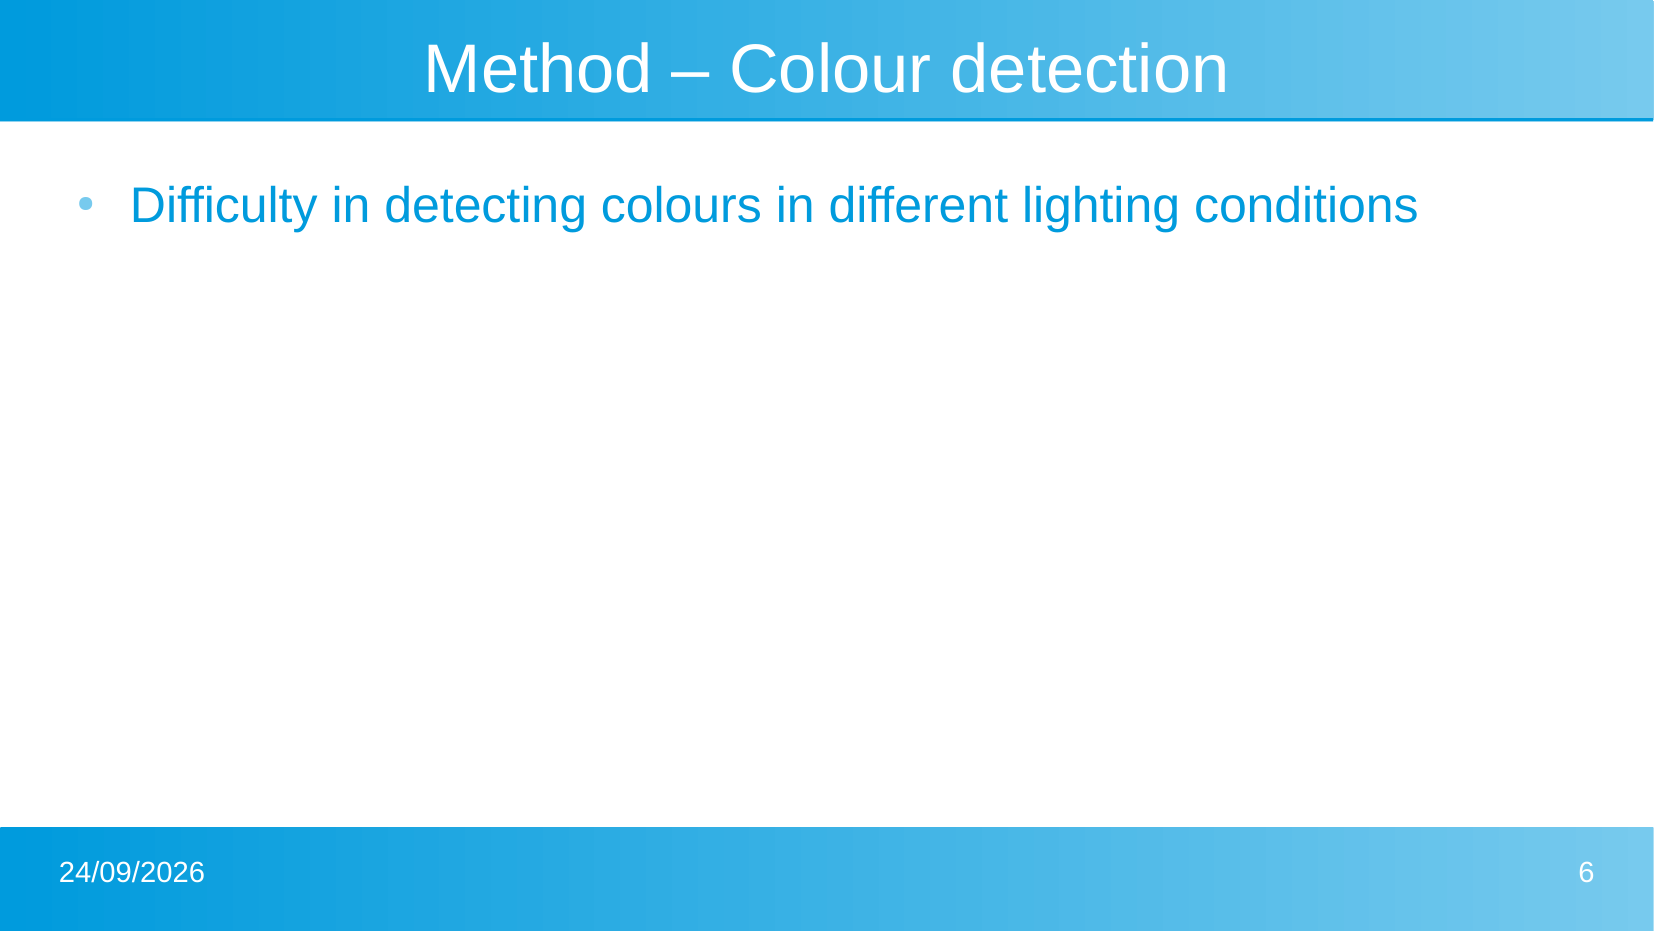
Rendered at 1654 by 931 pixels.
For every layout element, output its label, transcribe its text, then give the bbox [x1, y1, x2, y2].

list Difficulty in detecting colours in different lighting conditions [59, 177, 1595, 768]
title Method – Colour detection [59, 29, 1595, 108]
